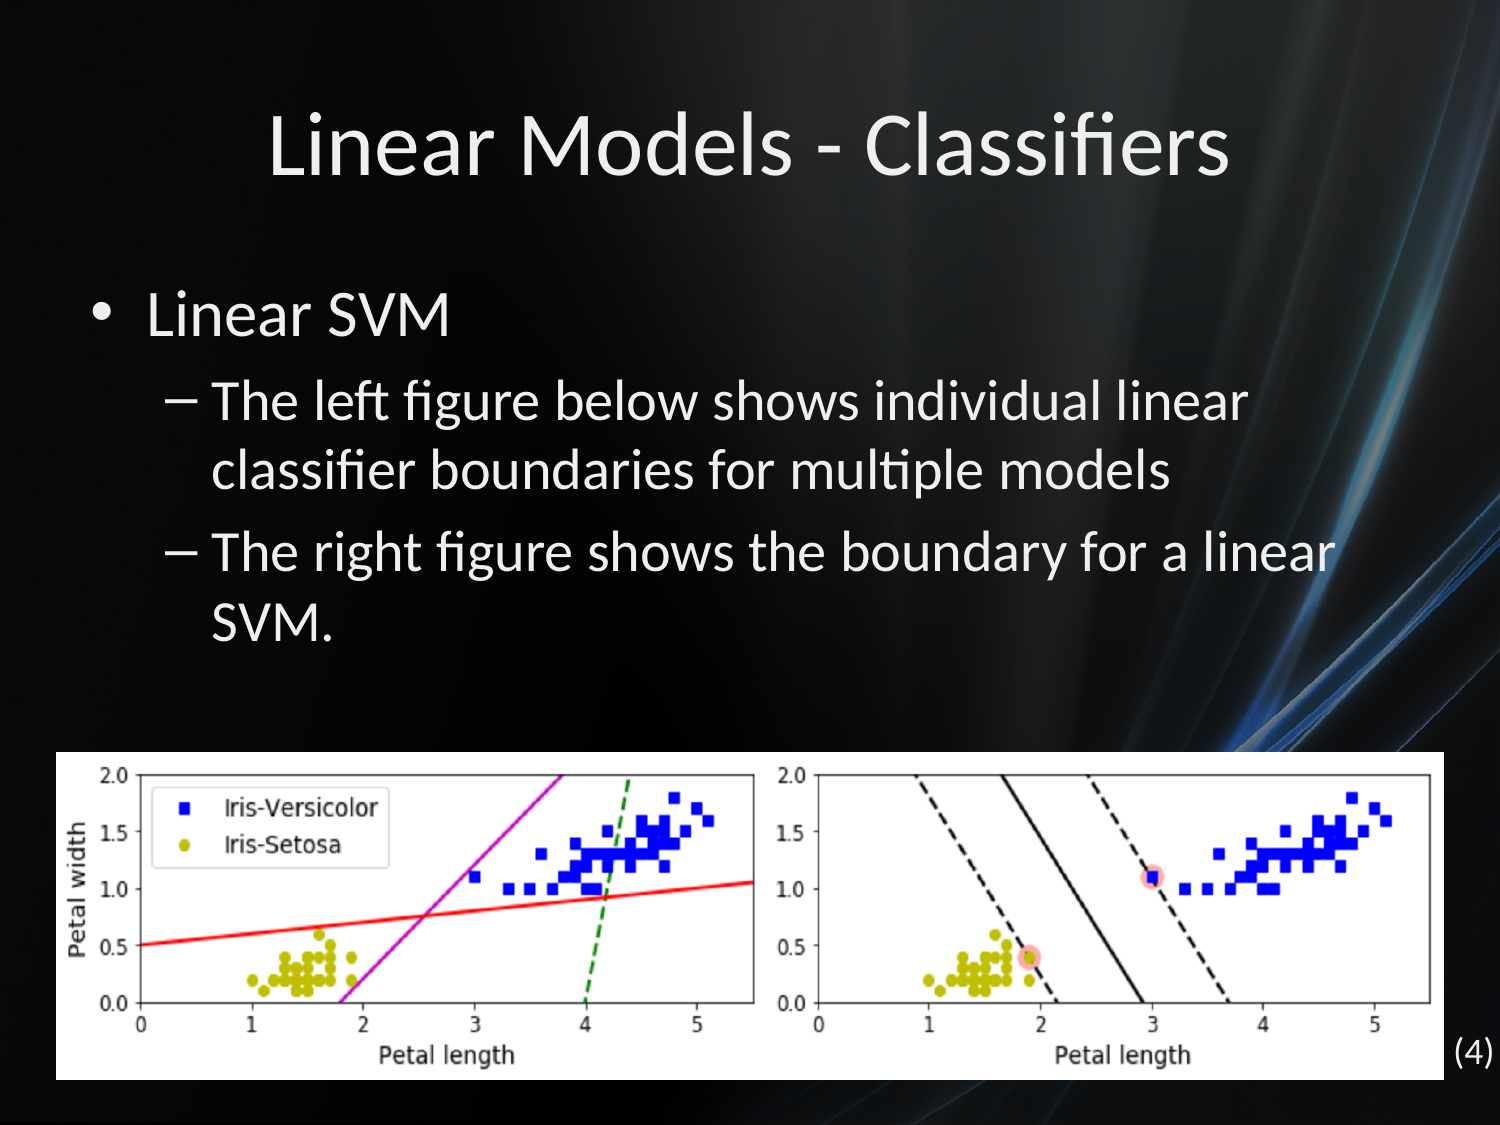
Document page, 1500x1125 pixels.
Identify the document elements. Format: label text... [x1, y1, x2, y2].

picture [0, 0, 1500, 1125]
text_box (4) [1438, 1019, 1500, 1080]
list Linear SVM The left figure below shows individual linear classifier boundaries for multiple models The right figure shows the boundary for a linear SVM. [75, 262, 1425, 752]
title Linear Models - Classifiers [75, 45, 1425, 233]
